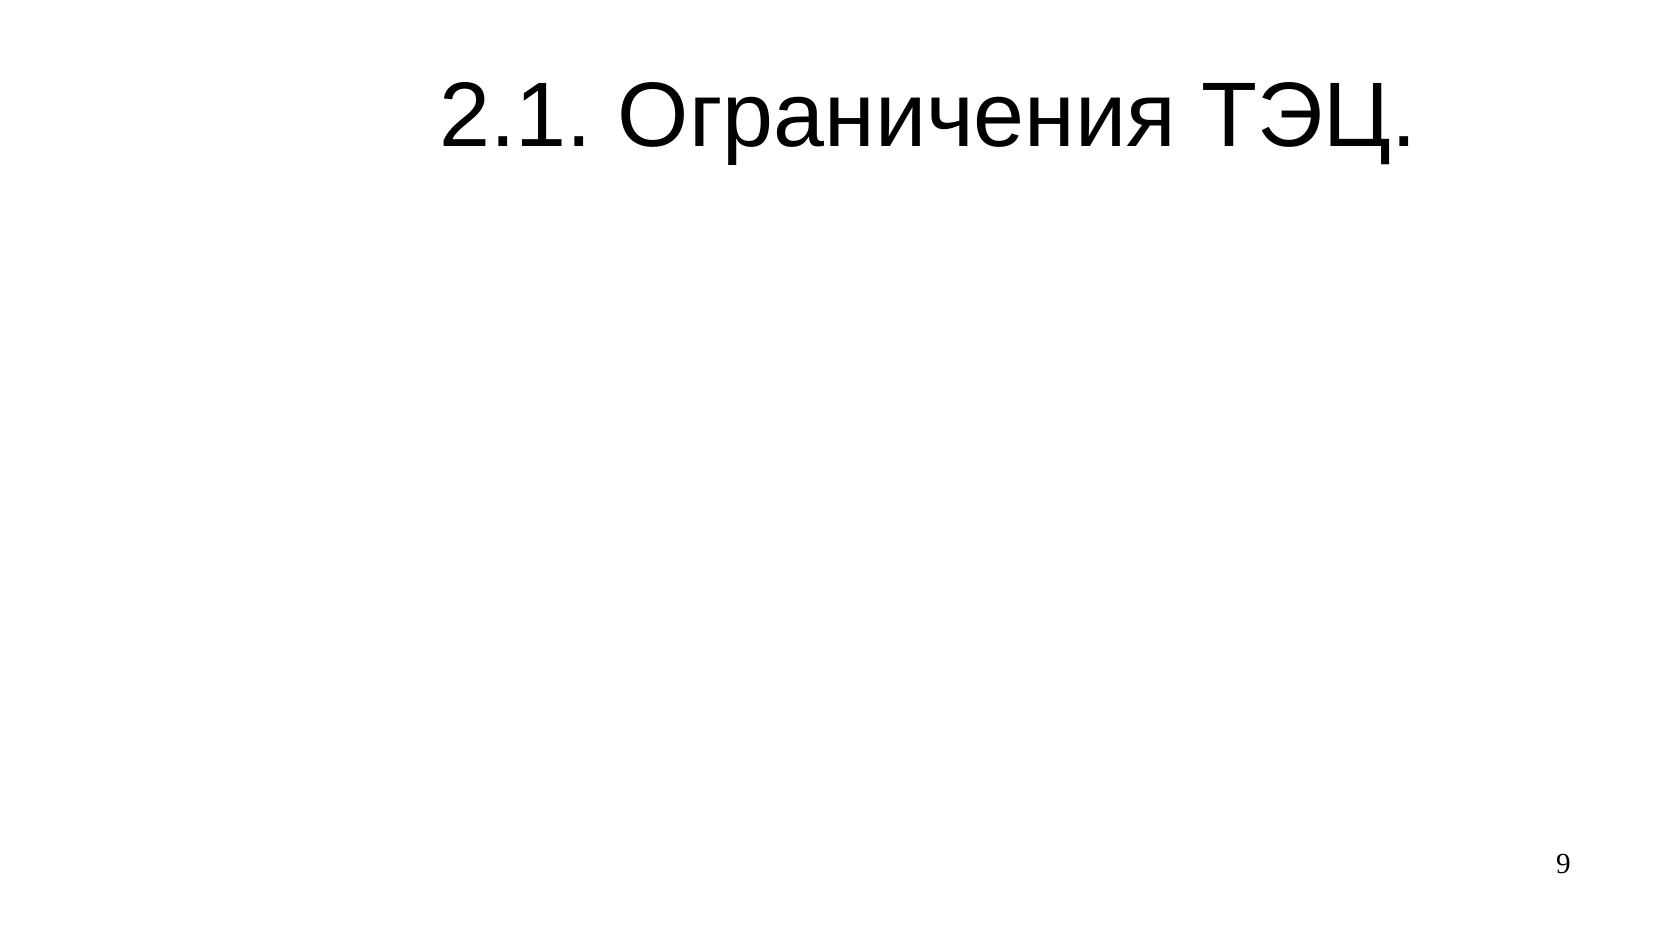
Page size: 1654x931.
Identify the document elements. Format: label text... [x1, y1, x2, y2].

title 2.1. Ограничения ТЭЦ. [82, 37, 1571, 193]
